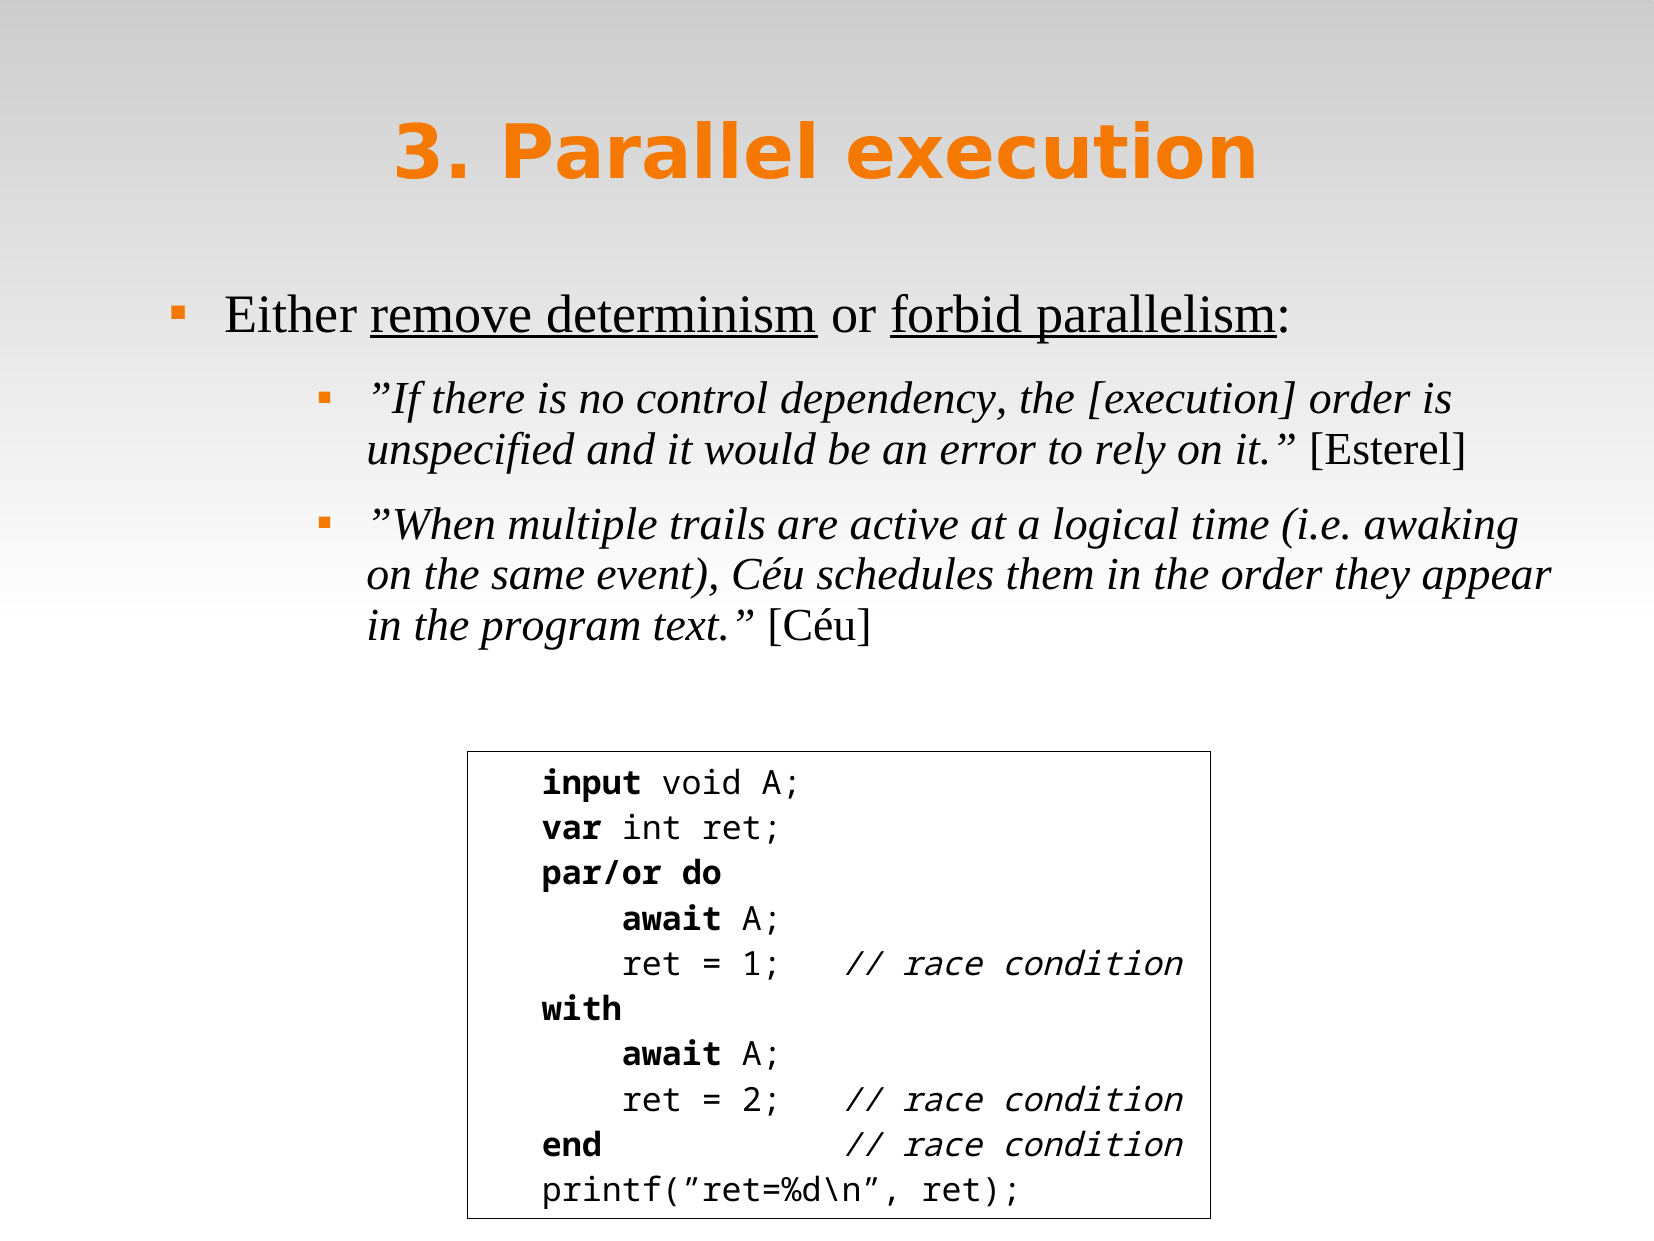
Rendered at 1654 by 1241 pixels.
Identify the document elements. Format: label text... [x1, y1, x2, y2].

title 3. Parallel execution [82, 49, 1571, 231]
list Either remove determinism or forbid parallelism: ”If there is no control dependency, the [execution] order is unspecified and it would be an error to rely on it.” [Esterel] ”When multiple trails are active at a logical time (i.e. awaking on the same event), Céu schedules them in the order they appear in the program text.” [Céu] [82, 231, 1571, 1035]
text_box input void A; var int ret; par/or do await A; ret = 1; // race condition with await A; ret = 2; // race condition end // race condition printf(”ret=%d\n”, ret); [467, 1035, 1211, 1196]
